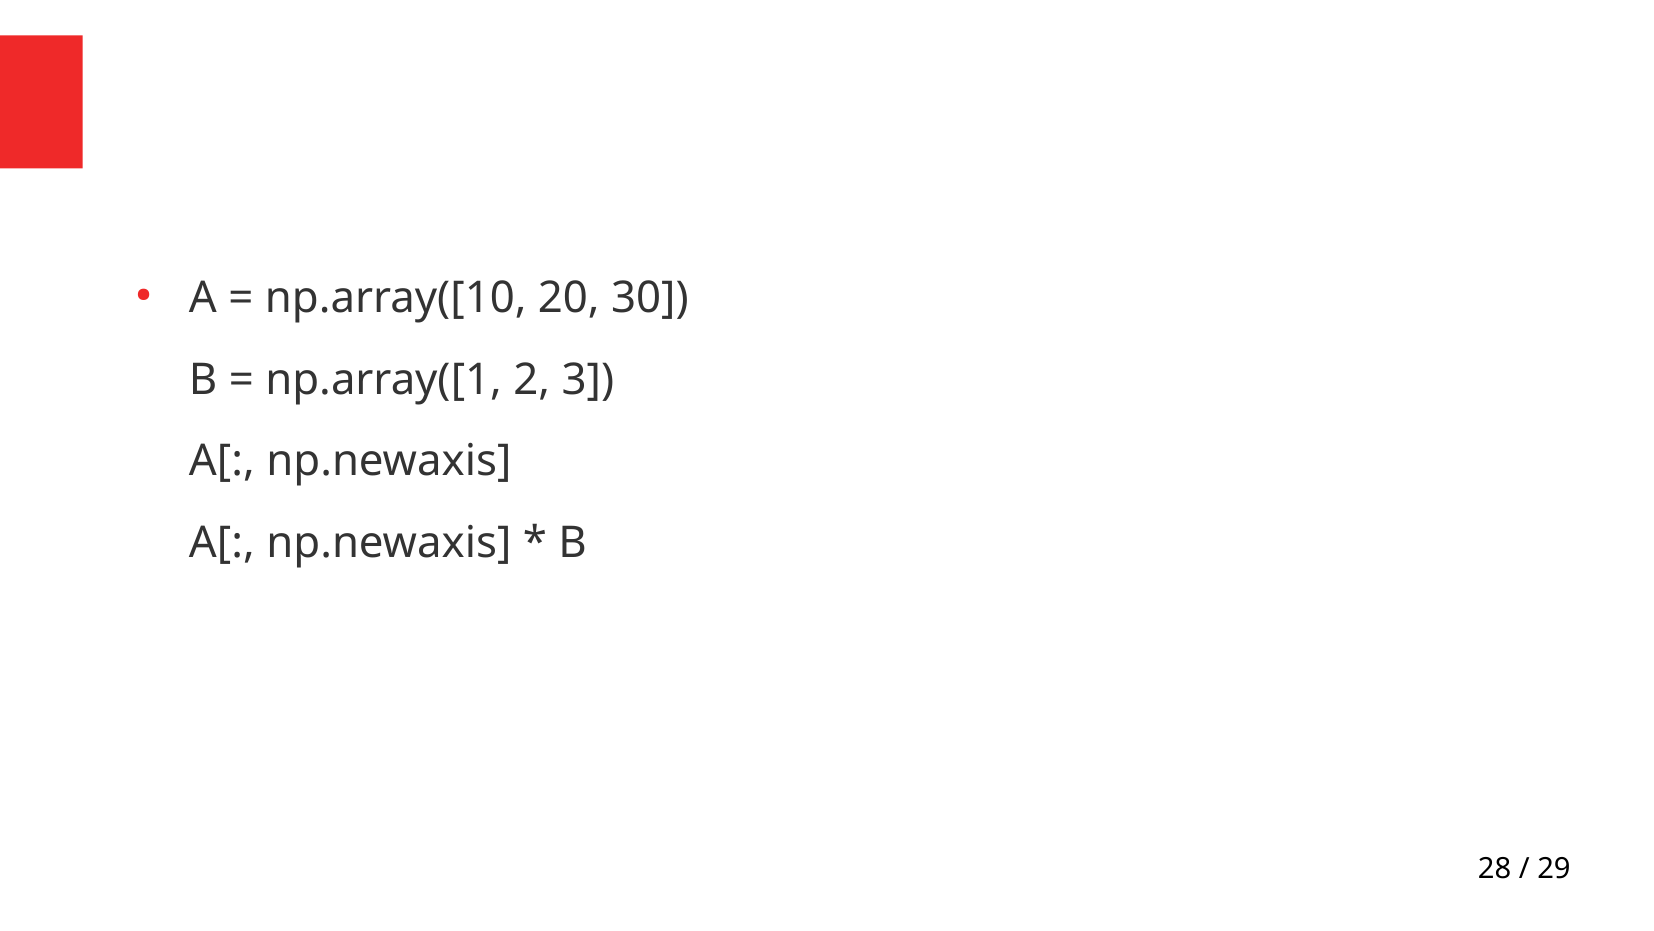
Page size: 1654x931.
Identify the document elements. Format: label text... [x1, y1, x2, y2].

list A = np.array([10, 20, 30]) B = np.array([1, 2, 3]) A[:, np.newaxis] A[:, np.newaxis] * B [118, 265, 1536, 806]
